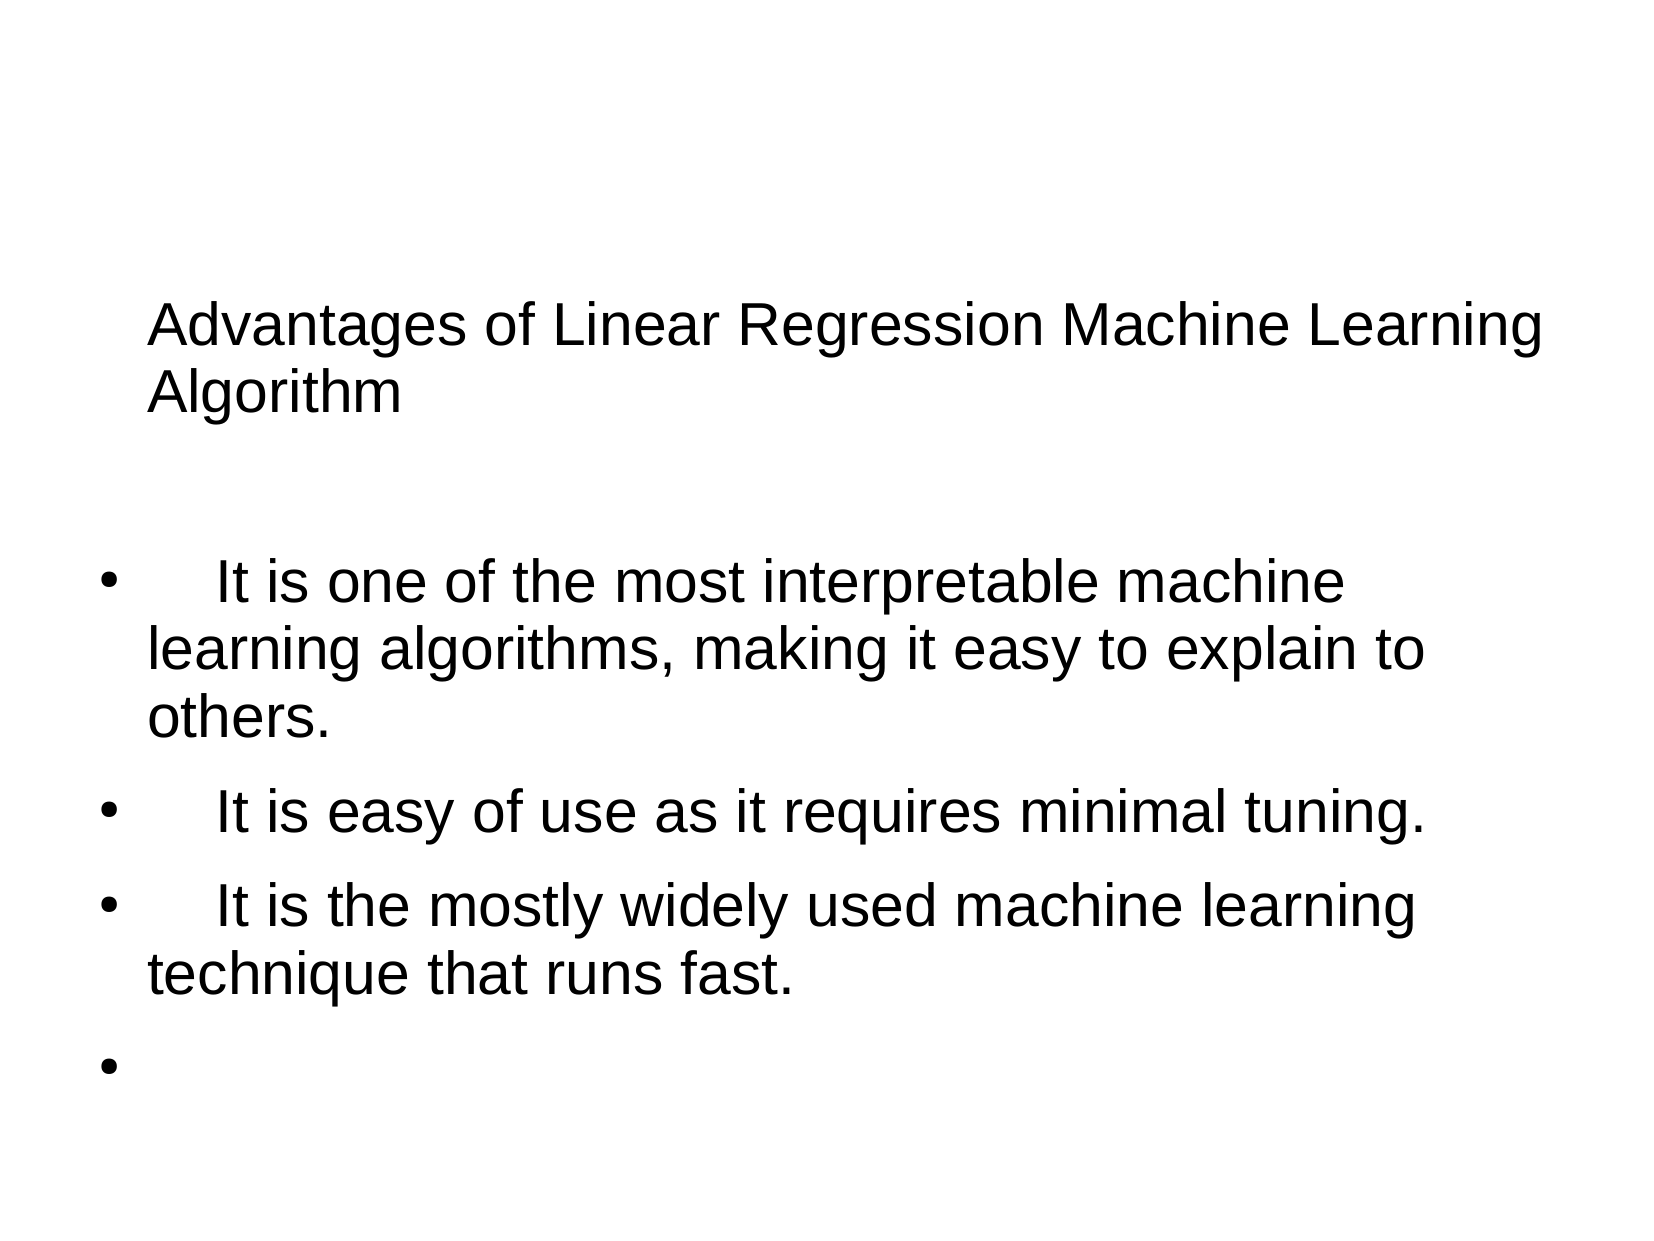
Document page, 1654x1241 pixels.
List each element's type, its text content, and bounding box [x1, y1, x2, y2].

list Advantages of Linear Regression Machine Learning Algorithm It is one of the most interpretable machine learning algorithms, making it easy to explain to others. It is easy of use as it requires minimal tuning. It is the mostly widely used machine learning technique that runs fast. [82, 290, 1571, 1010]
